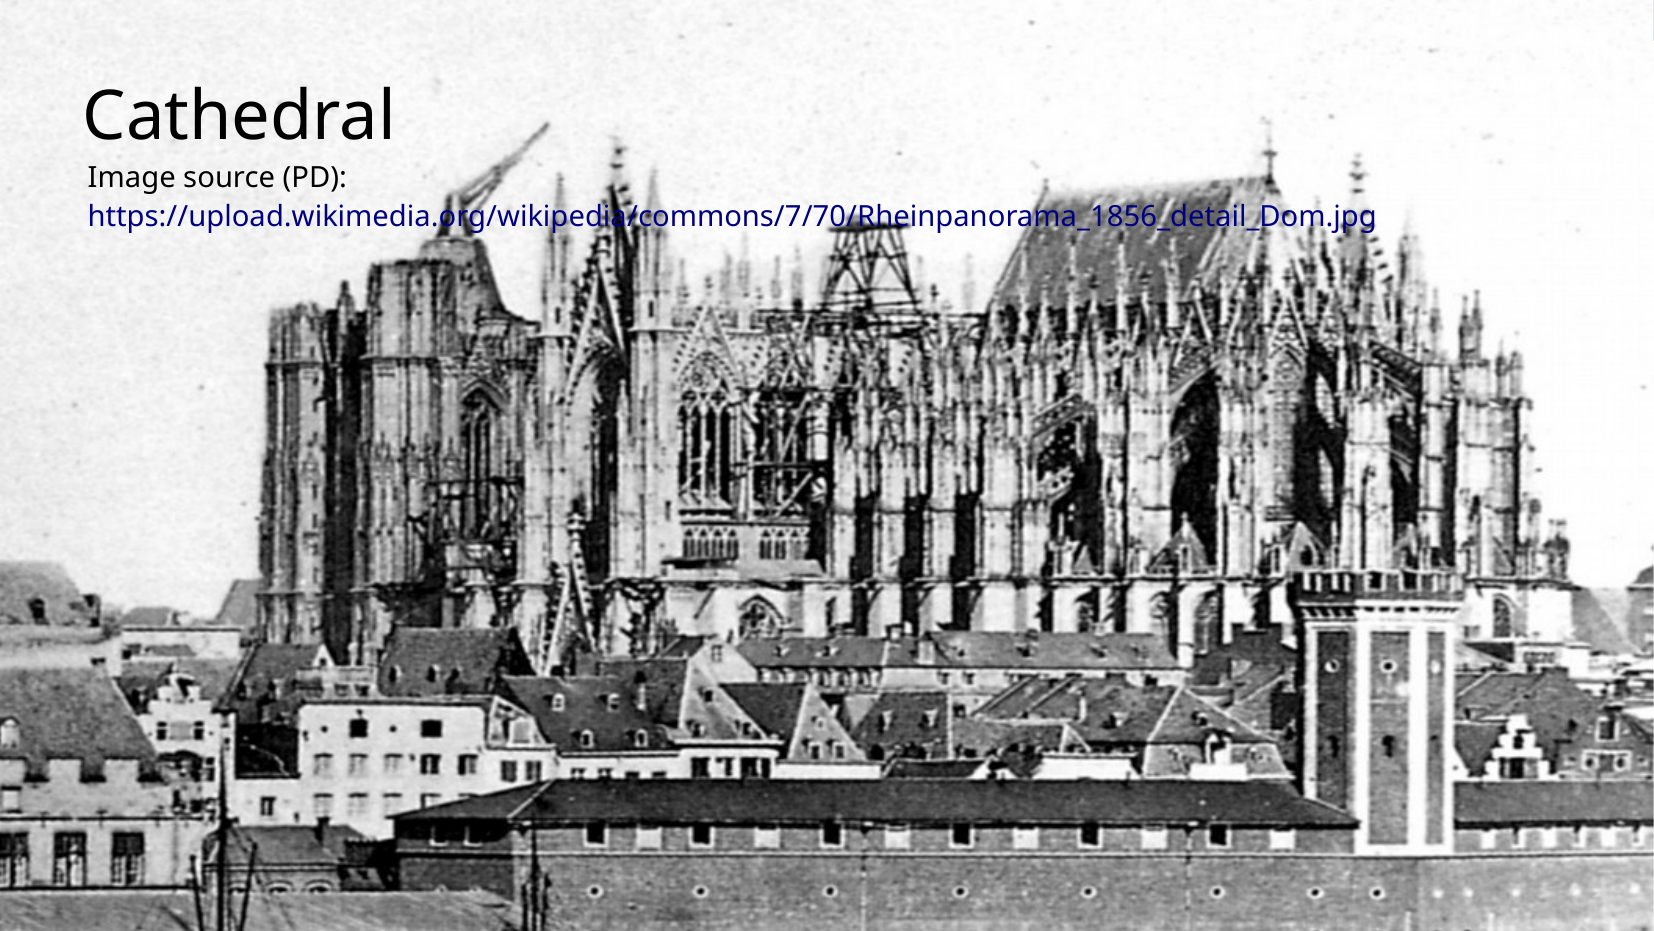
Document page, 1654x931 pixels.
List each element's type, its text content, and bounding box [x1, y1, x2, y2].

title Cathedral [82, 35, 1571, 148]
picture [0, 0, 1654, 931]
text_box Image source (PD): https://upload.wikimedia.org/wikipedia/commons/7/70/Rheinpanorama_1856_detail_Dom.jpg [72, 148, 1619, 197]
